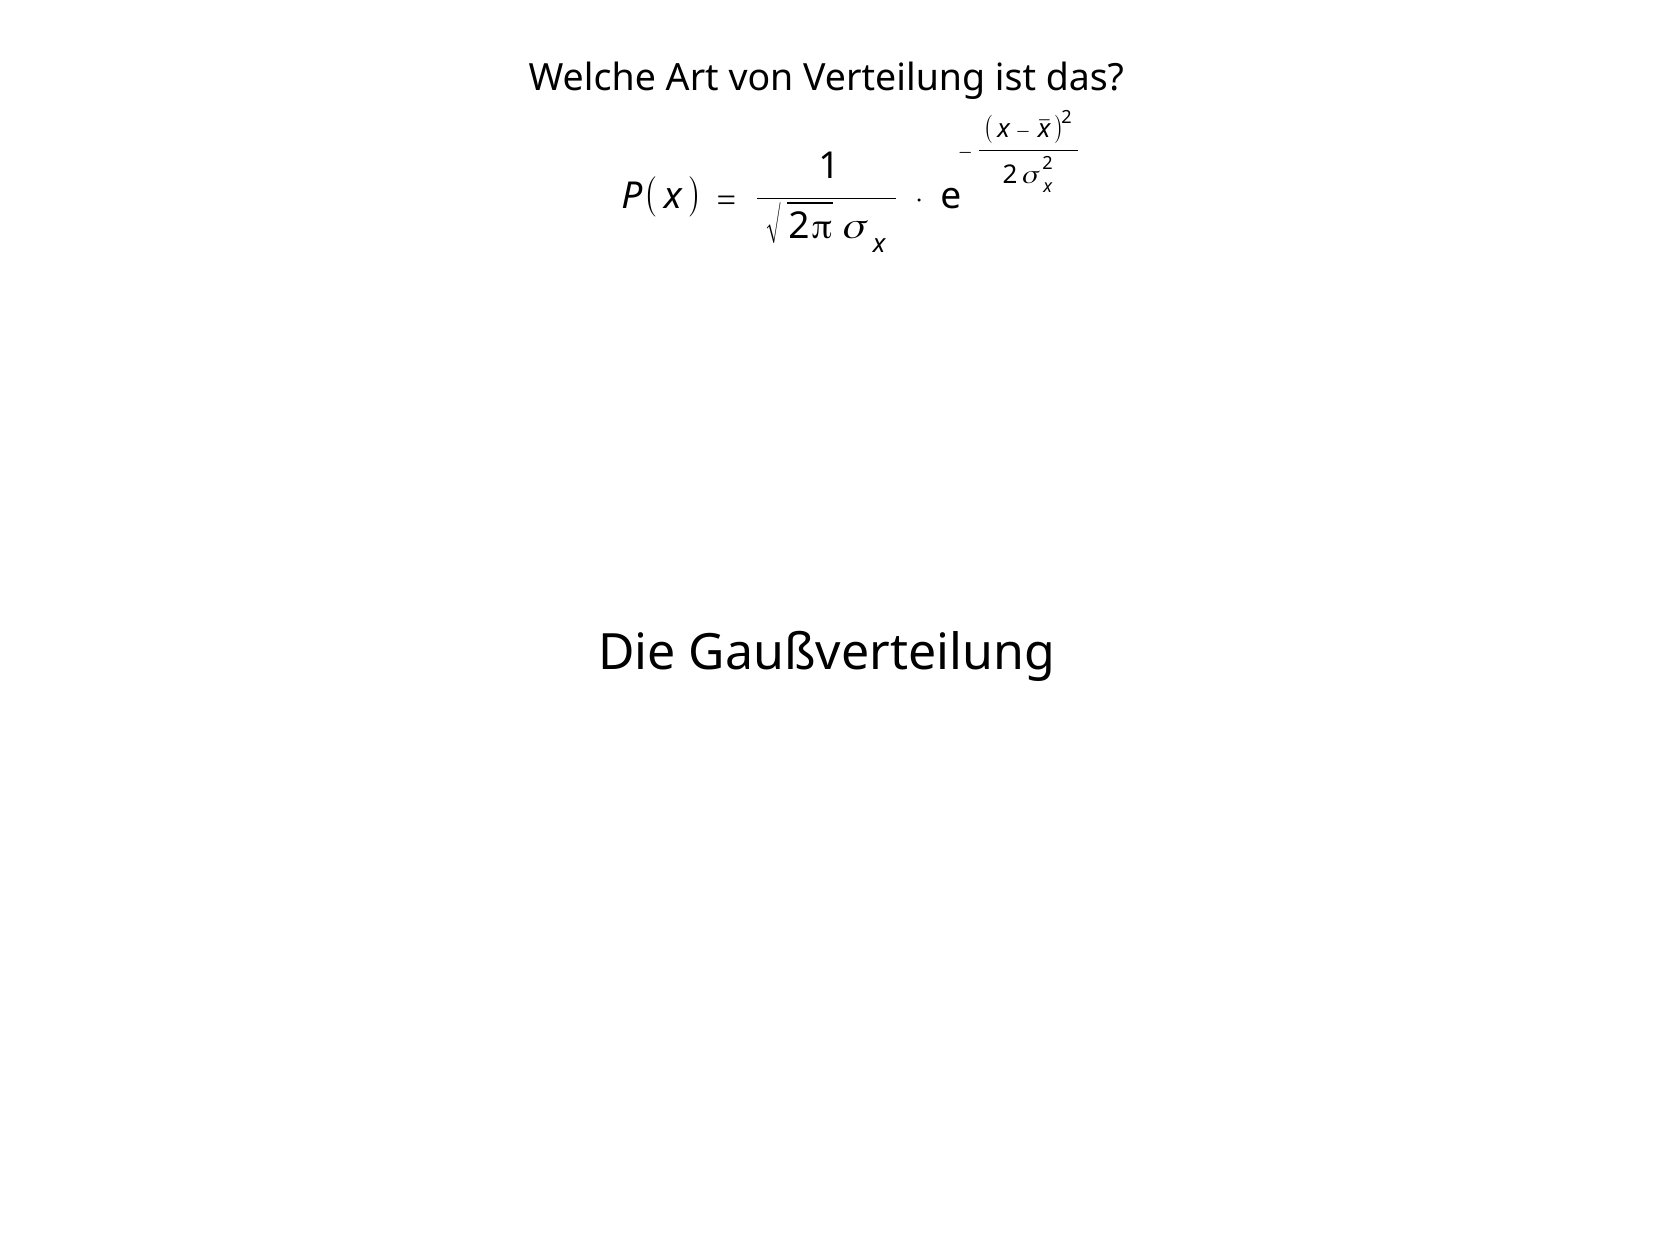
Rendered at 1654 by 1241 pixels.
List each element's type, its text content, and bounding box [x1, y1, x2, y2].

chart [616, 106, 1083, 260]
subtitle Die Gaußverteilung [82, 290, 1571, 1010]
title Welche Art von Verteilung ist das? [82, 49, 1571, 257]
